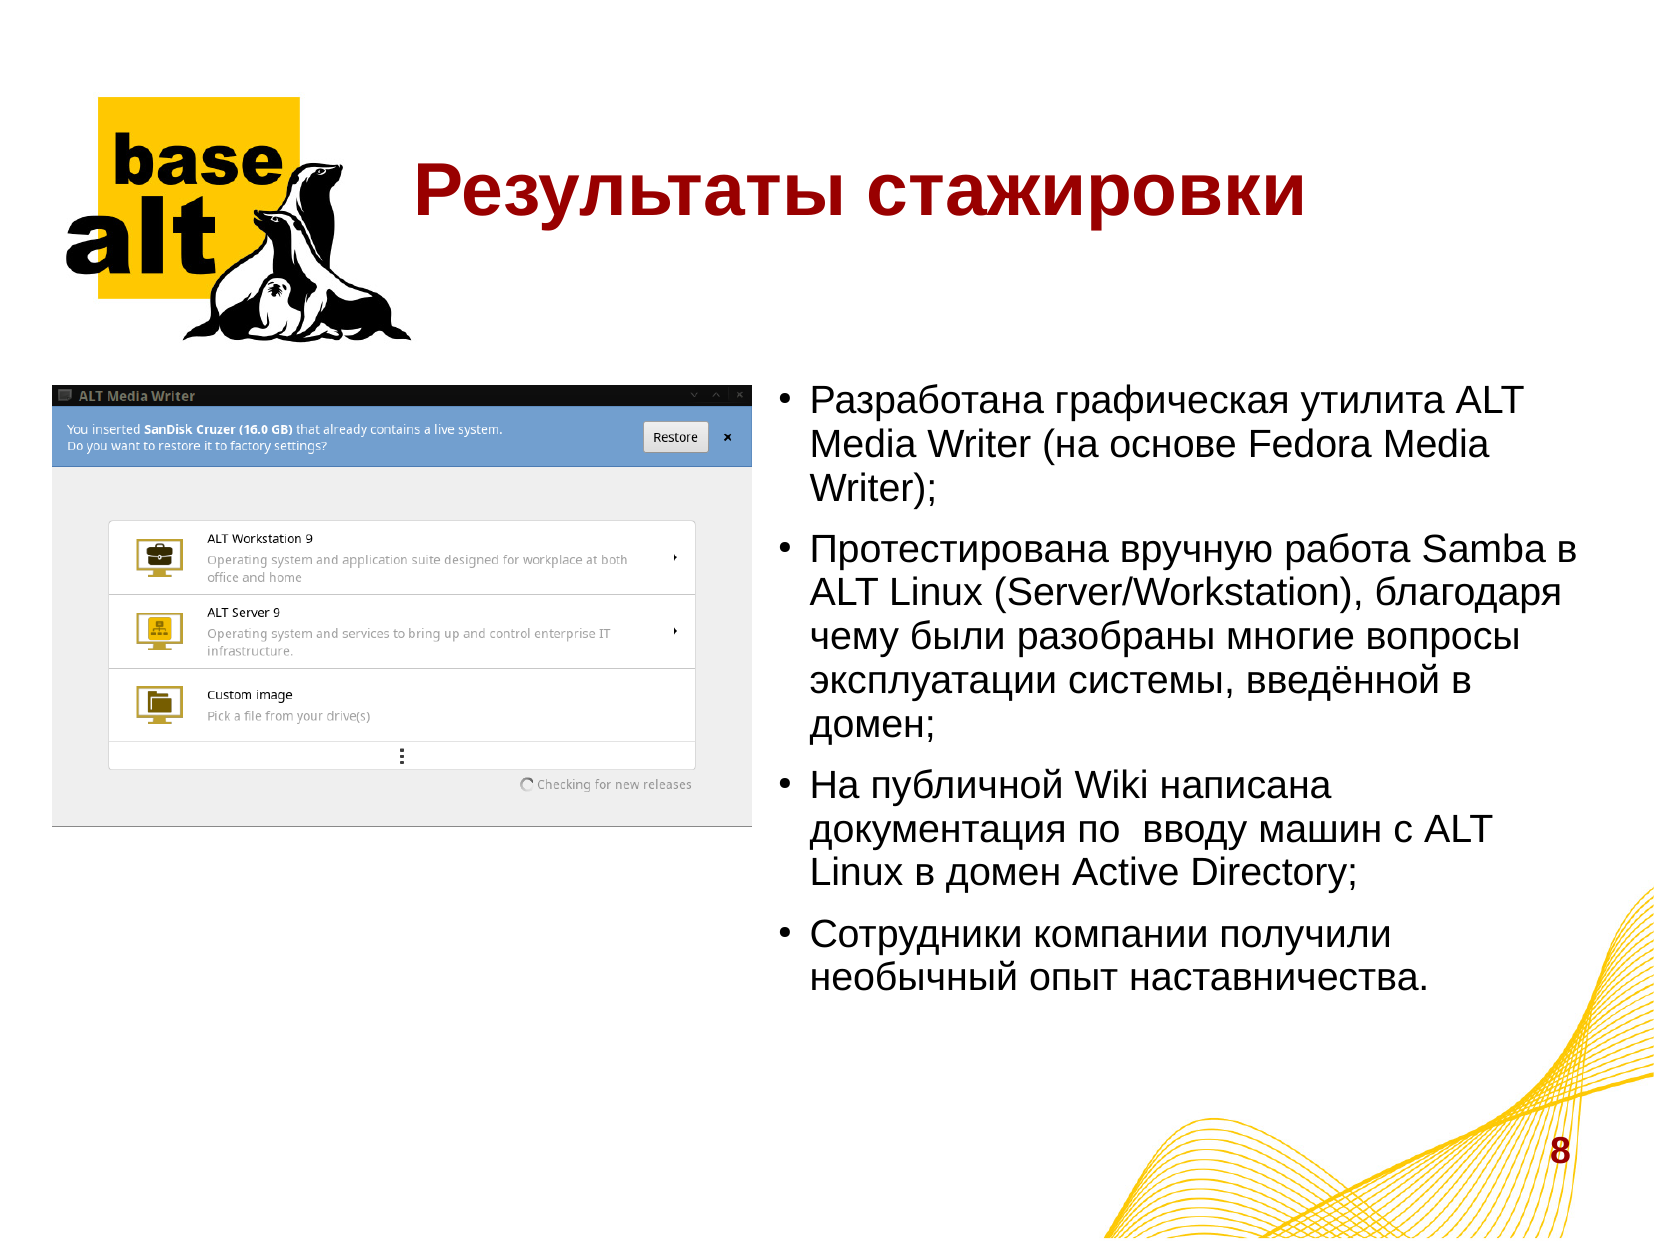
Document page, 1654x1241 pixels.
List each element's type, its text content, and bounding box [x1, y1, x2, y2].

list Разработана графическая утилита ALT Media Writer (на основе Fedora Media Writer); Протестирована вручную работа Samba в ALT Linux (Server/Workstation), благодаря чему были разобраны многие вопросы эксплуатации системы, введённой в домен; На публичной Wiki написана документация по вводу машин с ALT Linux в домен Active Directory; Сотрудники компании получили необычный опыт наставничества. [767, 377, 1583, 1010]
title Результаты стажировки [413, 82, 1571, 296]
picture [0, 0, 1654, 1241]
